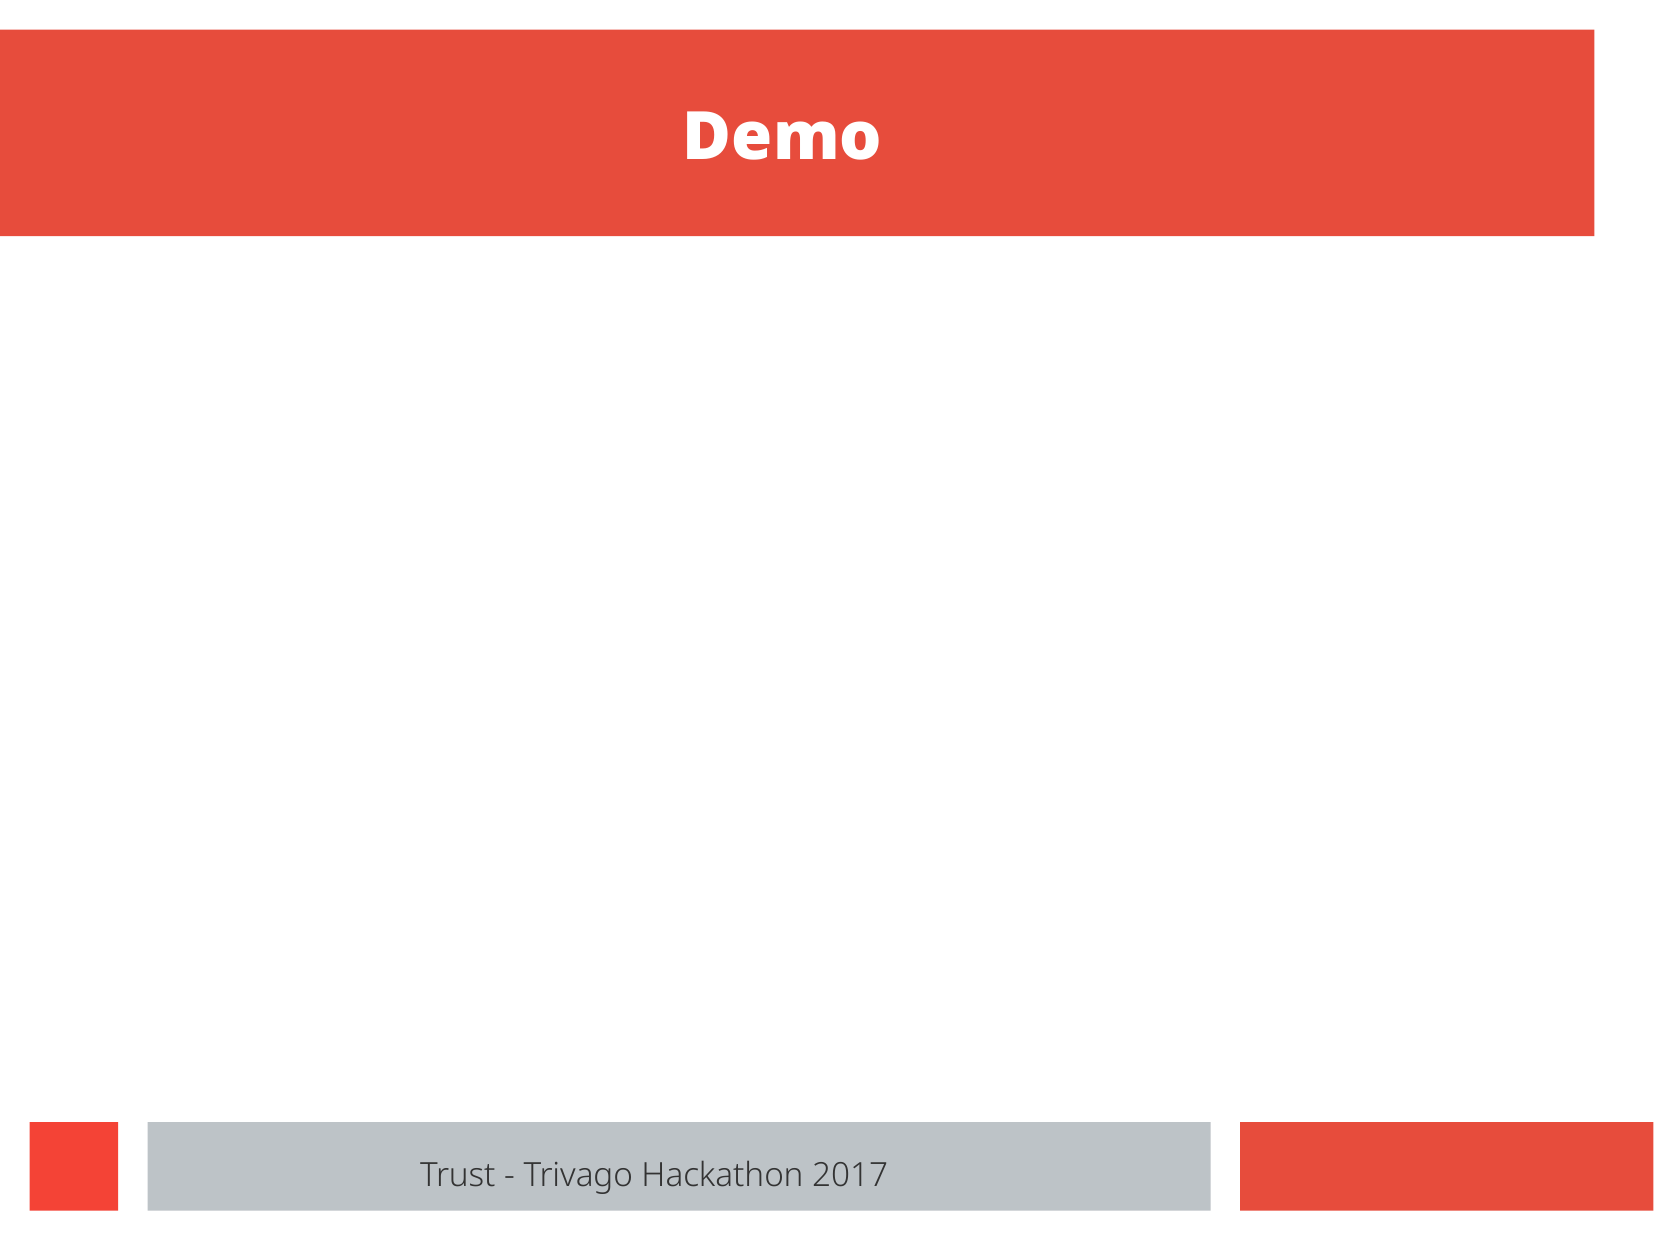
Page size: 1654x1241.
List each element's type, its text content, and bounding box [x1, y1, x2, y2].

text_box Trust - Trivago Hackathon 2017 [420, 1150, 969, 1196]
title Demo [15, 60, 1551, 208]
